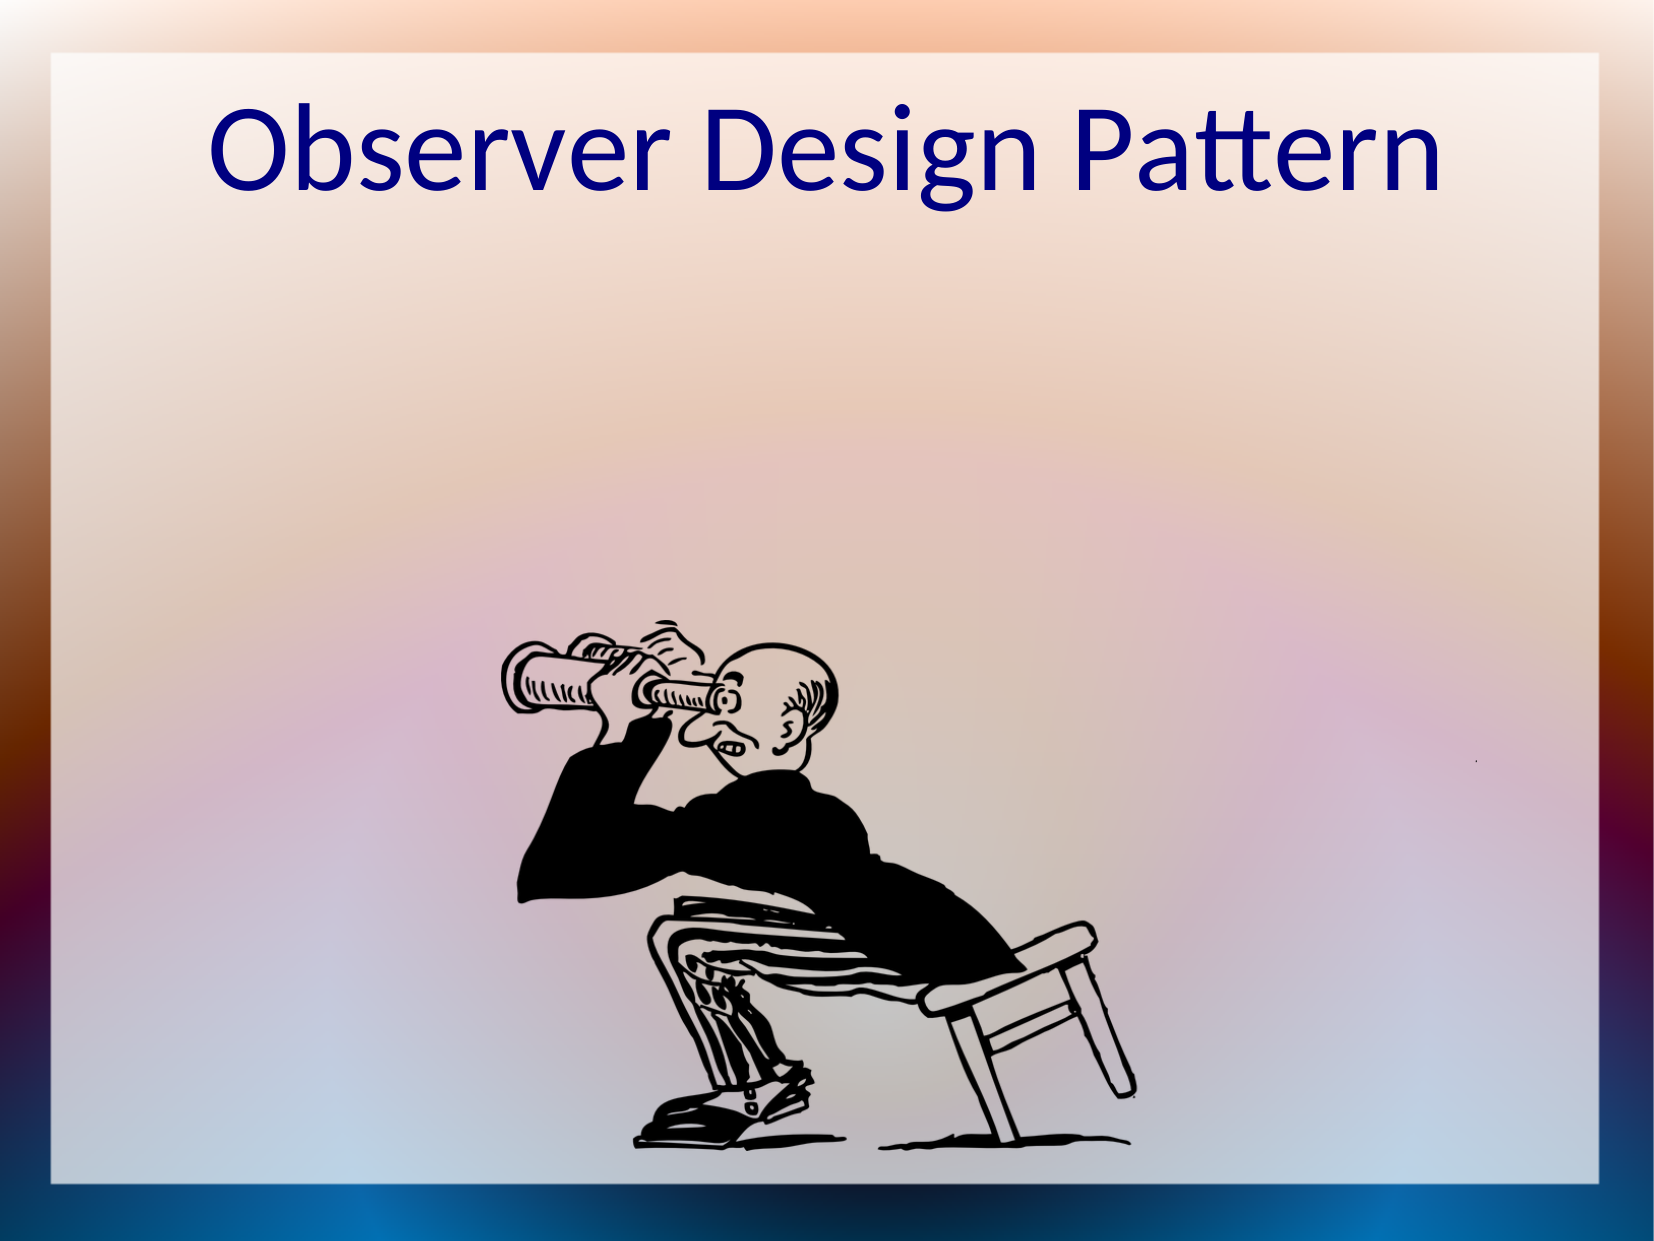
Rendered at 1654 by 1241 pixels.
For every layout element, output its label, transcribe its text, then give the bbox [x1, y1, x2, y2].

picture [0, 0, 1654, 1241]
title Observer Design Pattern [82, 55, 1571, 263]
